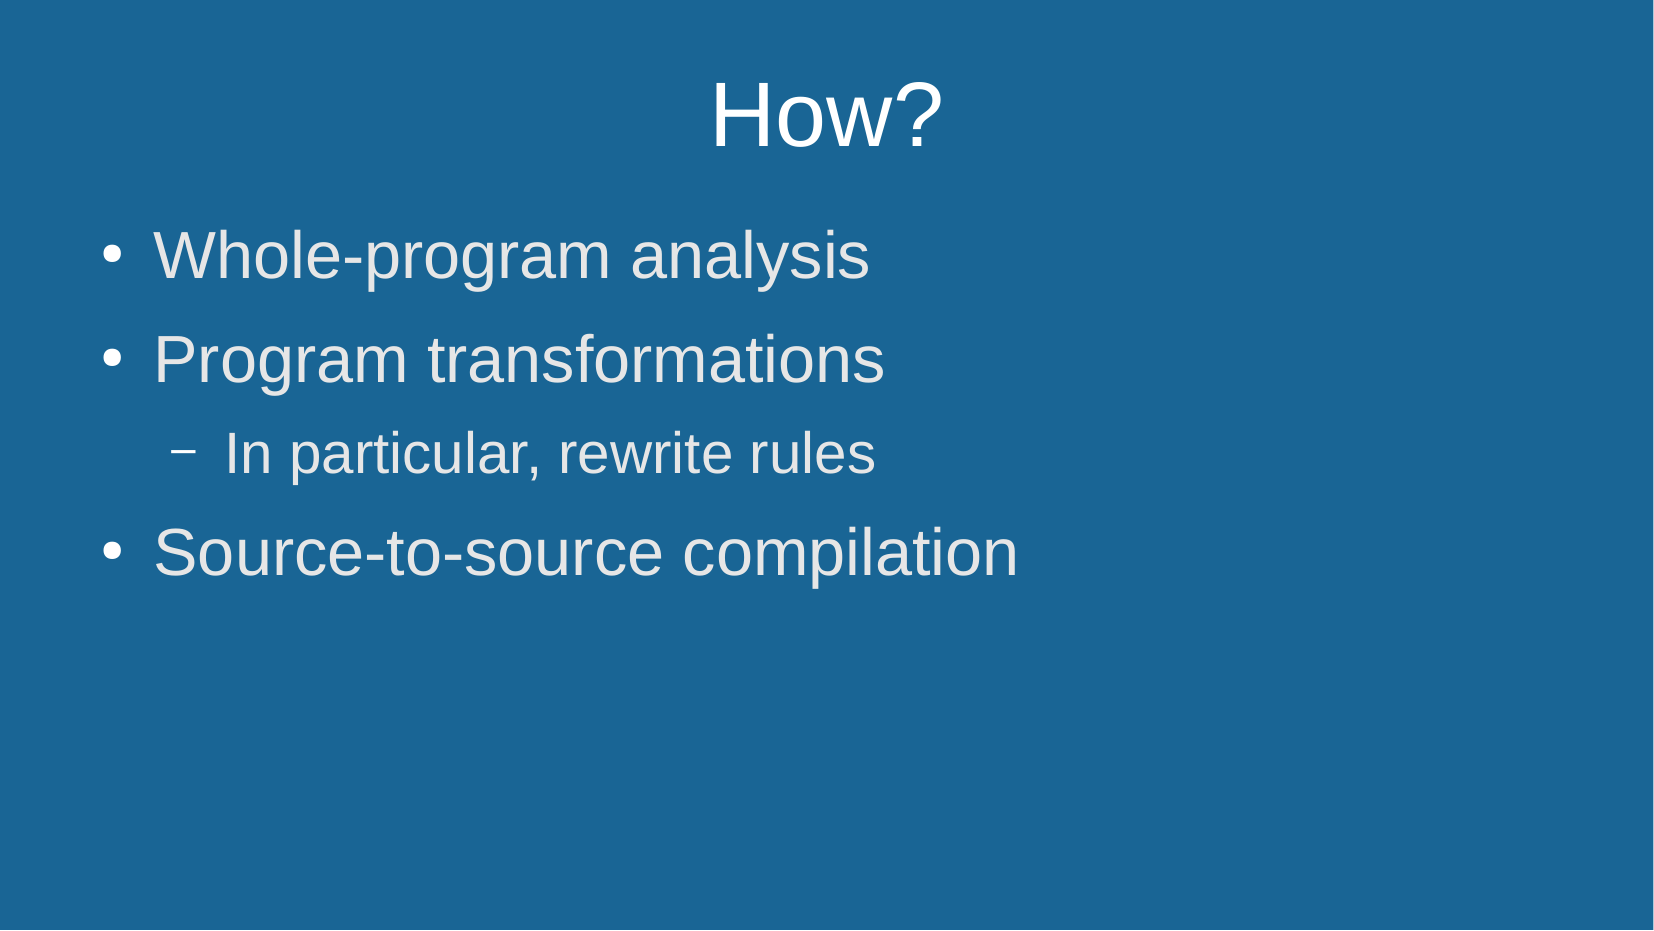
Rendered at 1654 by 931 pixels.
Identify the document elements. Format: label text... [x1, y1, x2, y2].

title How? [82, 37, 1571, 193]
list Whole-program analysis Program transformations In particular, rewrite rules Source-to-source compilation [82, 217, 1571, 758]
